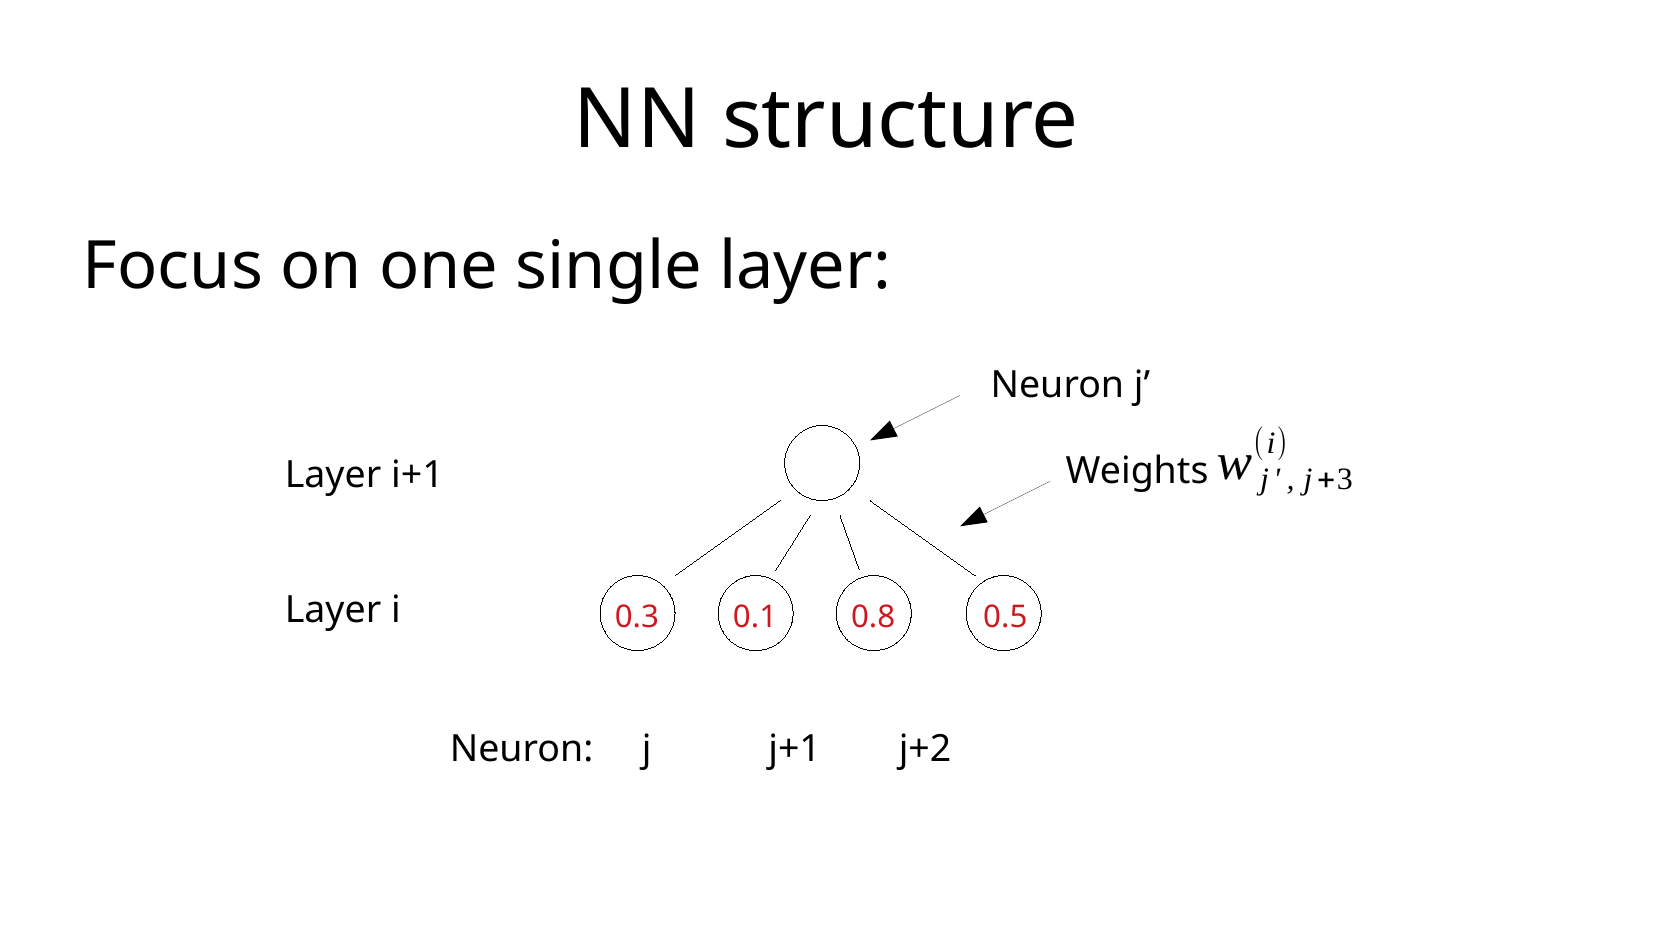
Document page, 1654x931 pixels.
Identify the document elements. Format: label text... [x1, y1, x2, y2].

chart [1203, 424, 1366, 498]
text_box 0.3 [600, 586, 682, 644]
text_box Neuron: j j+1 j+2 [435, 713, 1053, 774]
text_box Neuron j’ [975, 350, 1261, 456]
text_box Layer i+1 [270, 440, 455, 501]
title NN structure [82, 37, 1571, 193]
text_box 0.5 [968, 586, 1051, 644]
text_box Weights [1050, 436, 1231, 497]
text_box 0.1 [718, 586, 800, 644]
text_box Layer i [270, 575, 412, 636]
list Focus on one single layer: [82, 217, 1571, 811]
text_box 0.8 [836, 586, 918, 644]
